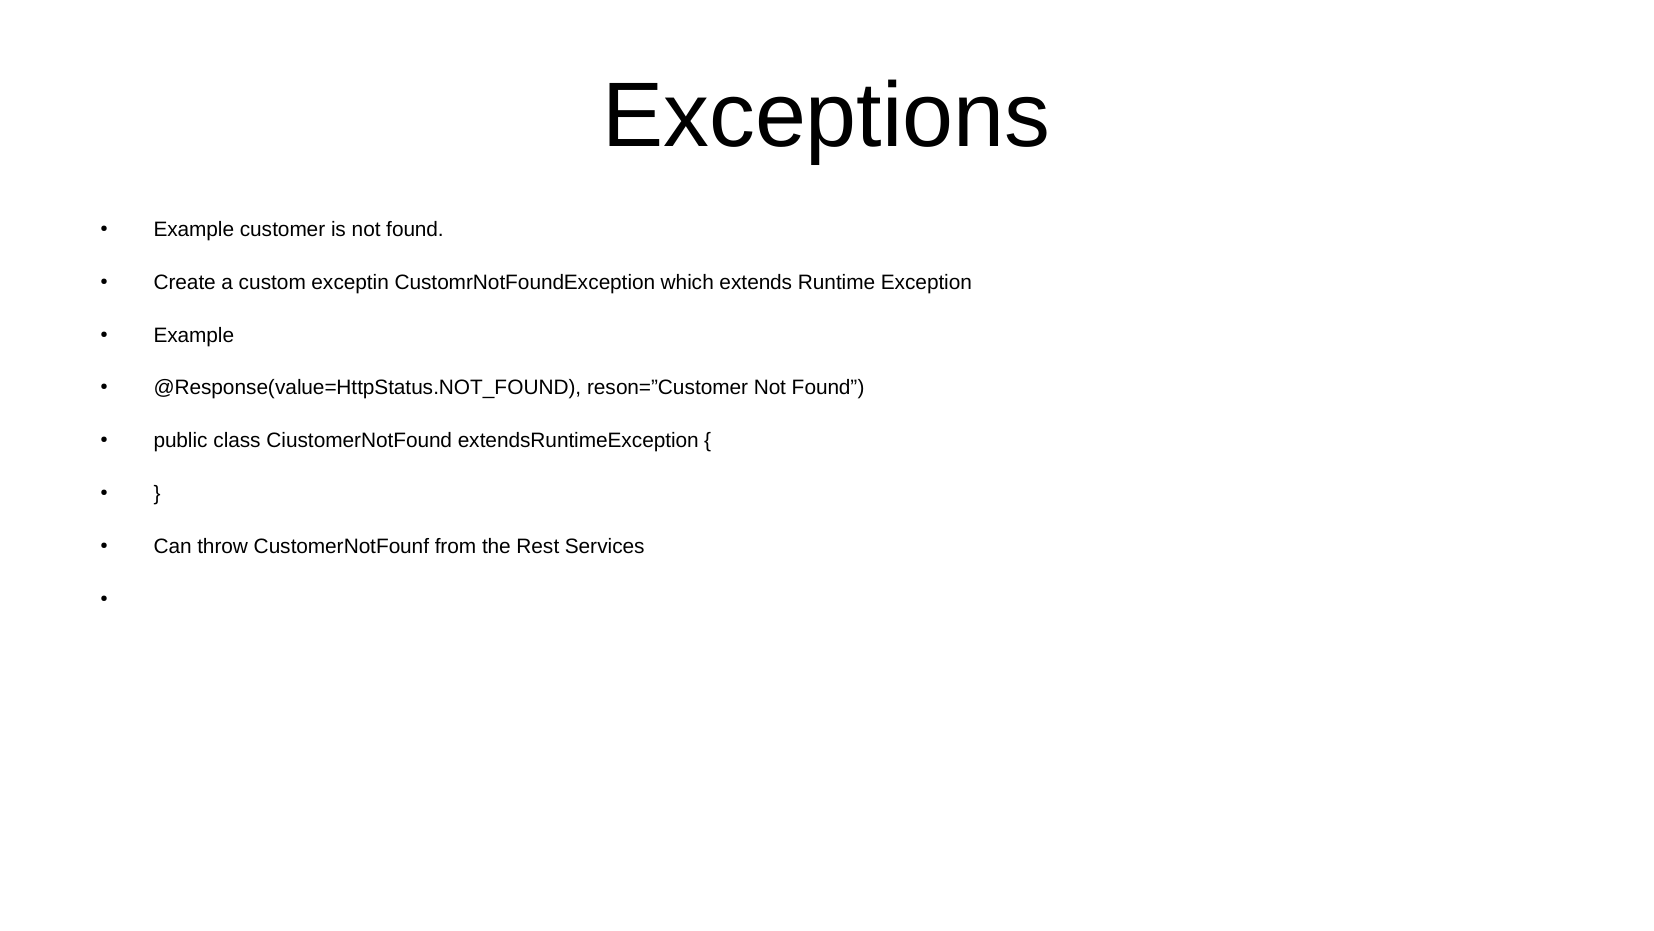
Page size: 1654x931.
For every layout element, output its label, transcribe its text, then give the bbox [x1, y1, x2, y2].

list Example customer is not found. Create a custom exceptin CustomrNotFoundException which extends Runtime Exception Example @Response(value=HttpStatus.NOT_FOUND), reson=”Customer Not Found”) public class CiustomerNotFound extendsRuntimeException { } Can throw CustomerNotFounf from the Rest Services [82, 217, 1606, 886]
title Exceptions [82, 37, 1571, 193]
